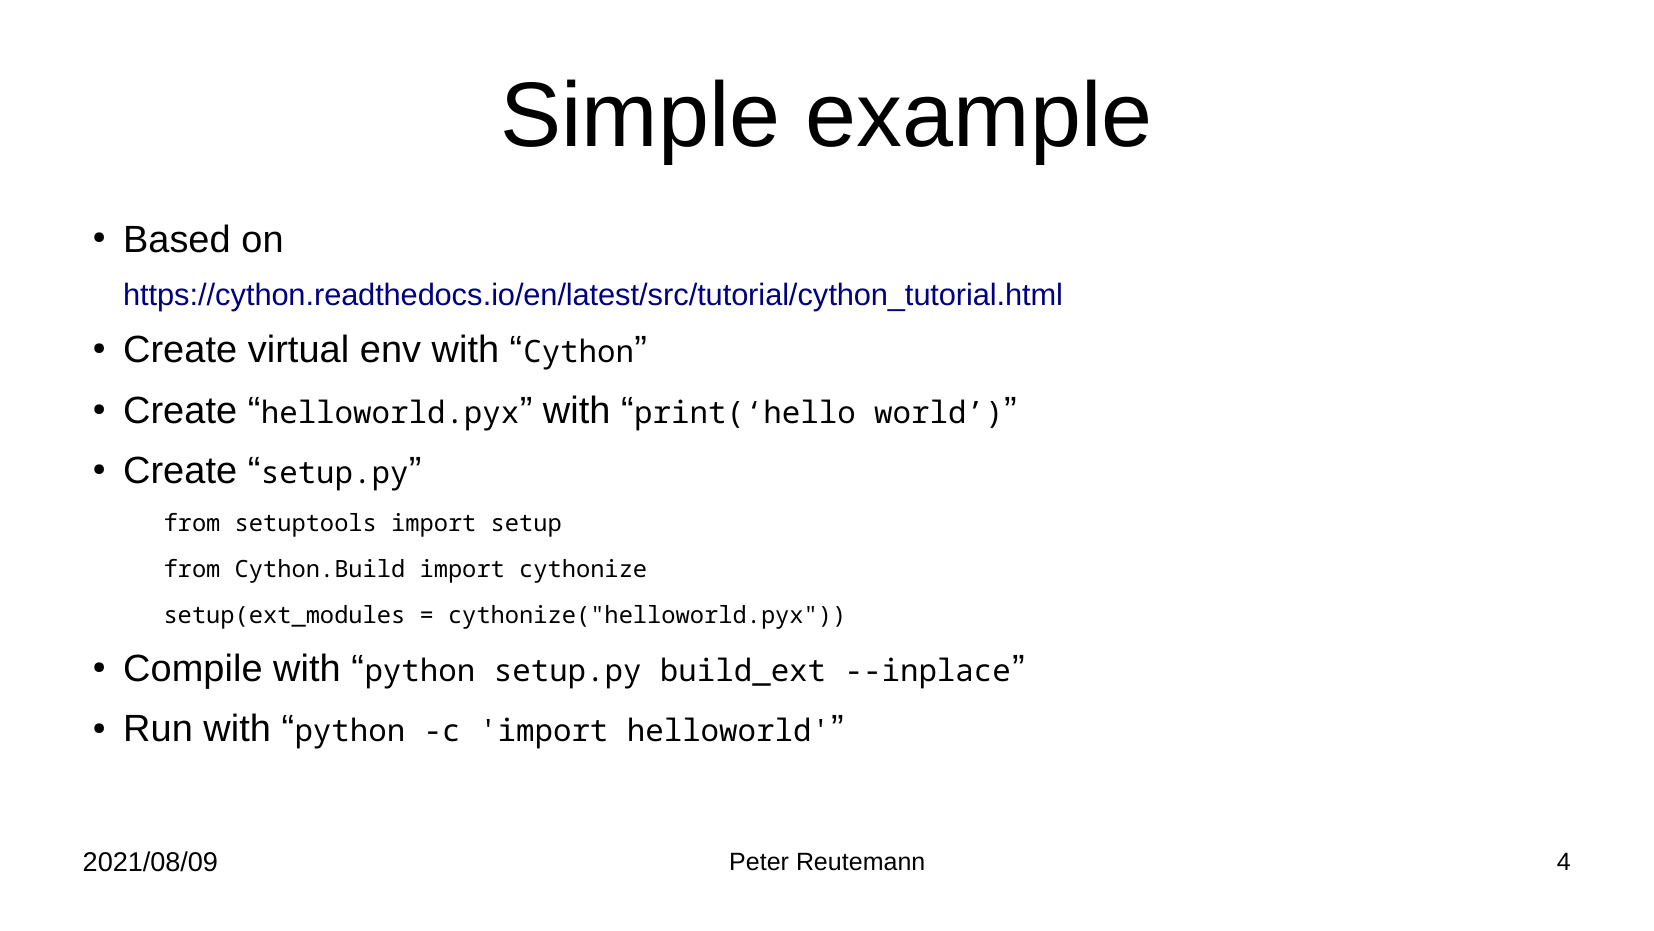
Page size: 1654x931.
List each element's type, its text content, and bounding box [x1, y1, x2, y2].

title Simple example [82, 37, 1571, 193]
list Based on https://cython.readthedocs.io/en/latest/src/tutorial/cython_tutorial.html Create virtual env with “Cython” Create “helloworld.pyx” with “print(‘hello world’)” Create “setup.py” from setuptools import setup from Cython.Build import cythonize setup(ext_modules = cythonize("helloworld.pyx")) Compile with “python setup.py build_ext --inplace” Run with “python -c 'import helloworld'” [82, 217, 1571, 758]
